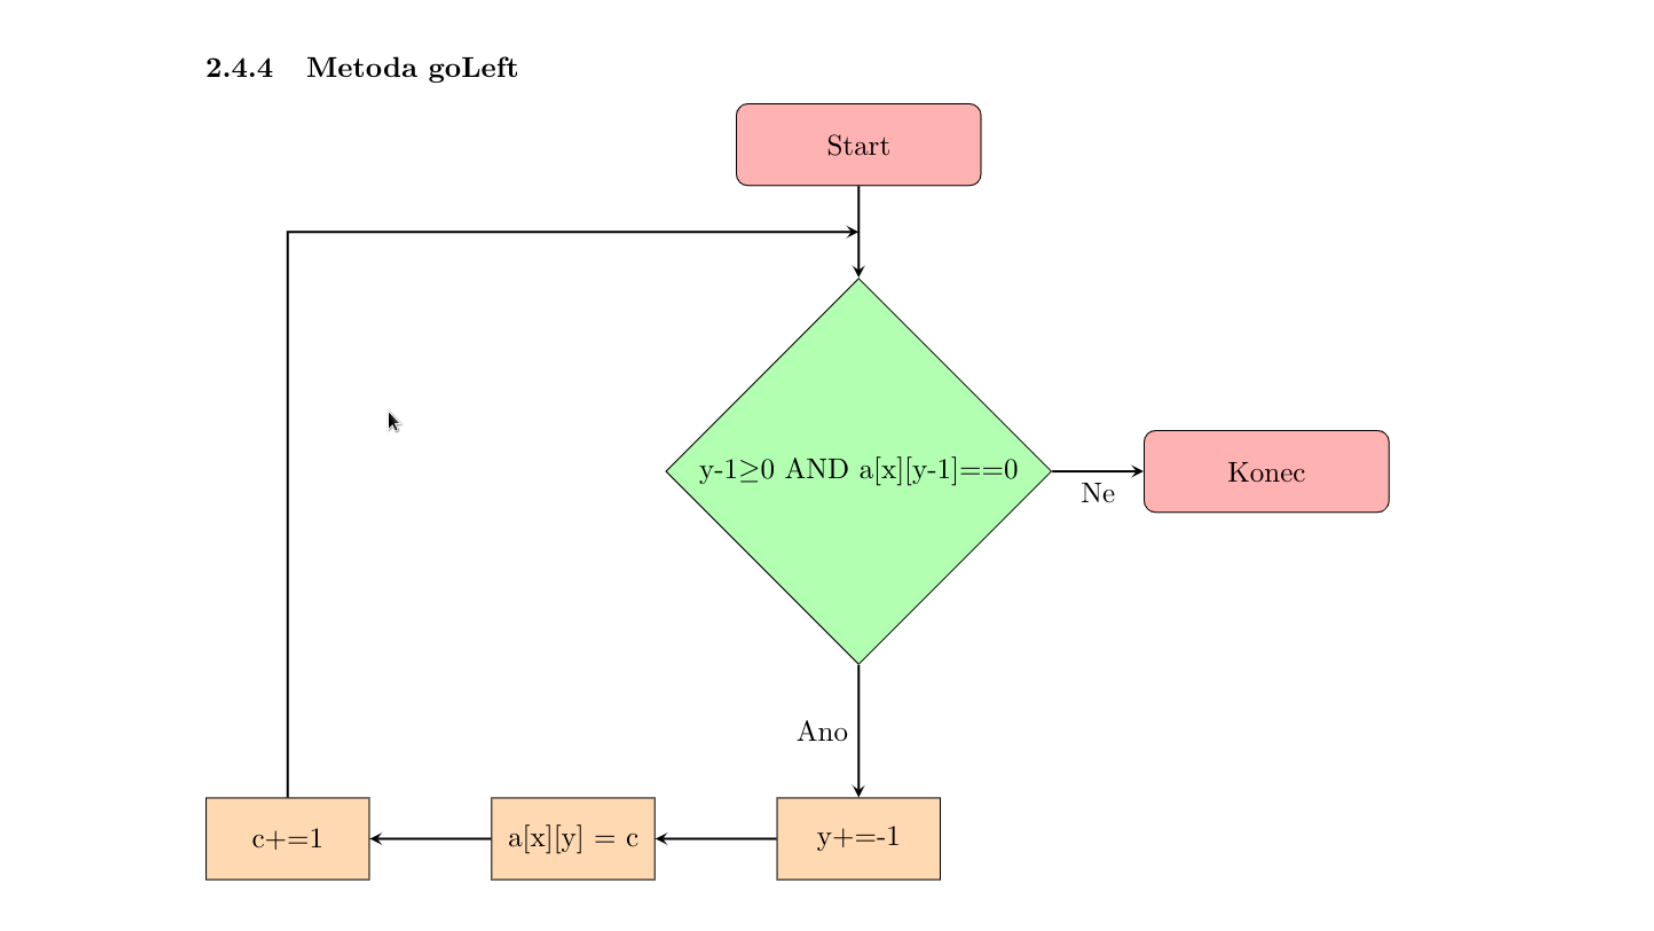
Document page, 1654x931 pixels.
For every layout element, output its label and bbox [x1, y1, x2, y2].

picture [138, 0, 1414, 930]
